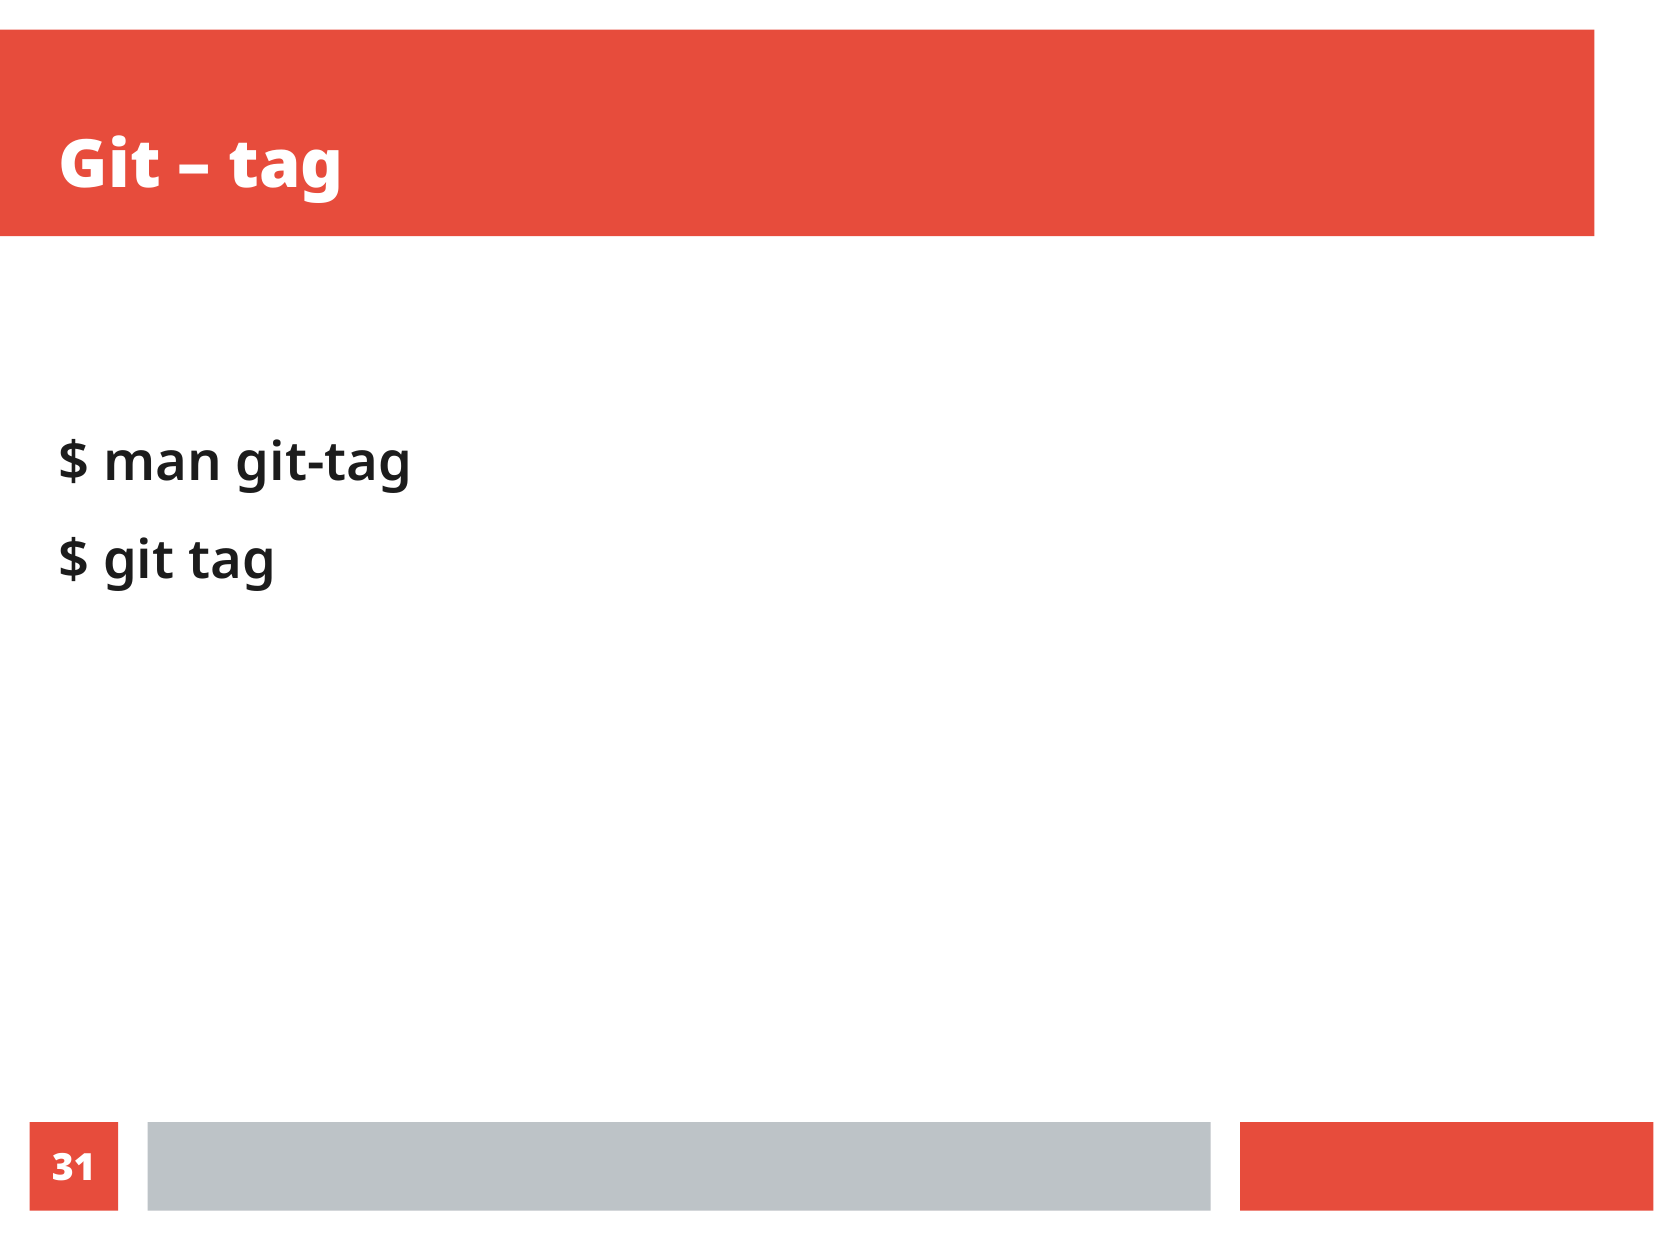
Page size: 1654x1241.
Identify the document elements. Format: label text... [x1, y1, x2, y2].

title Git – tag [59, 59, 1595, 207]
list $ man git-tag $ git tag [58, 324, 1565, 1093]
